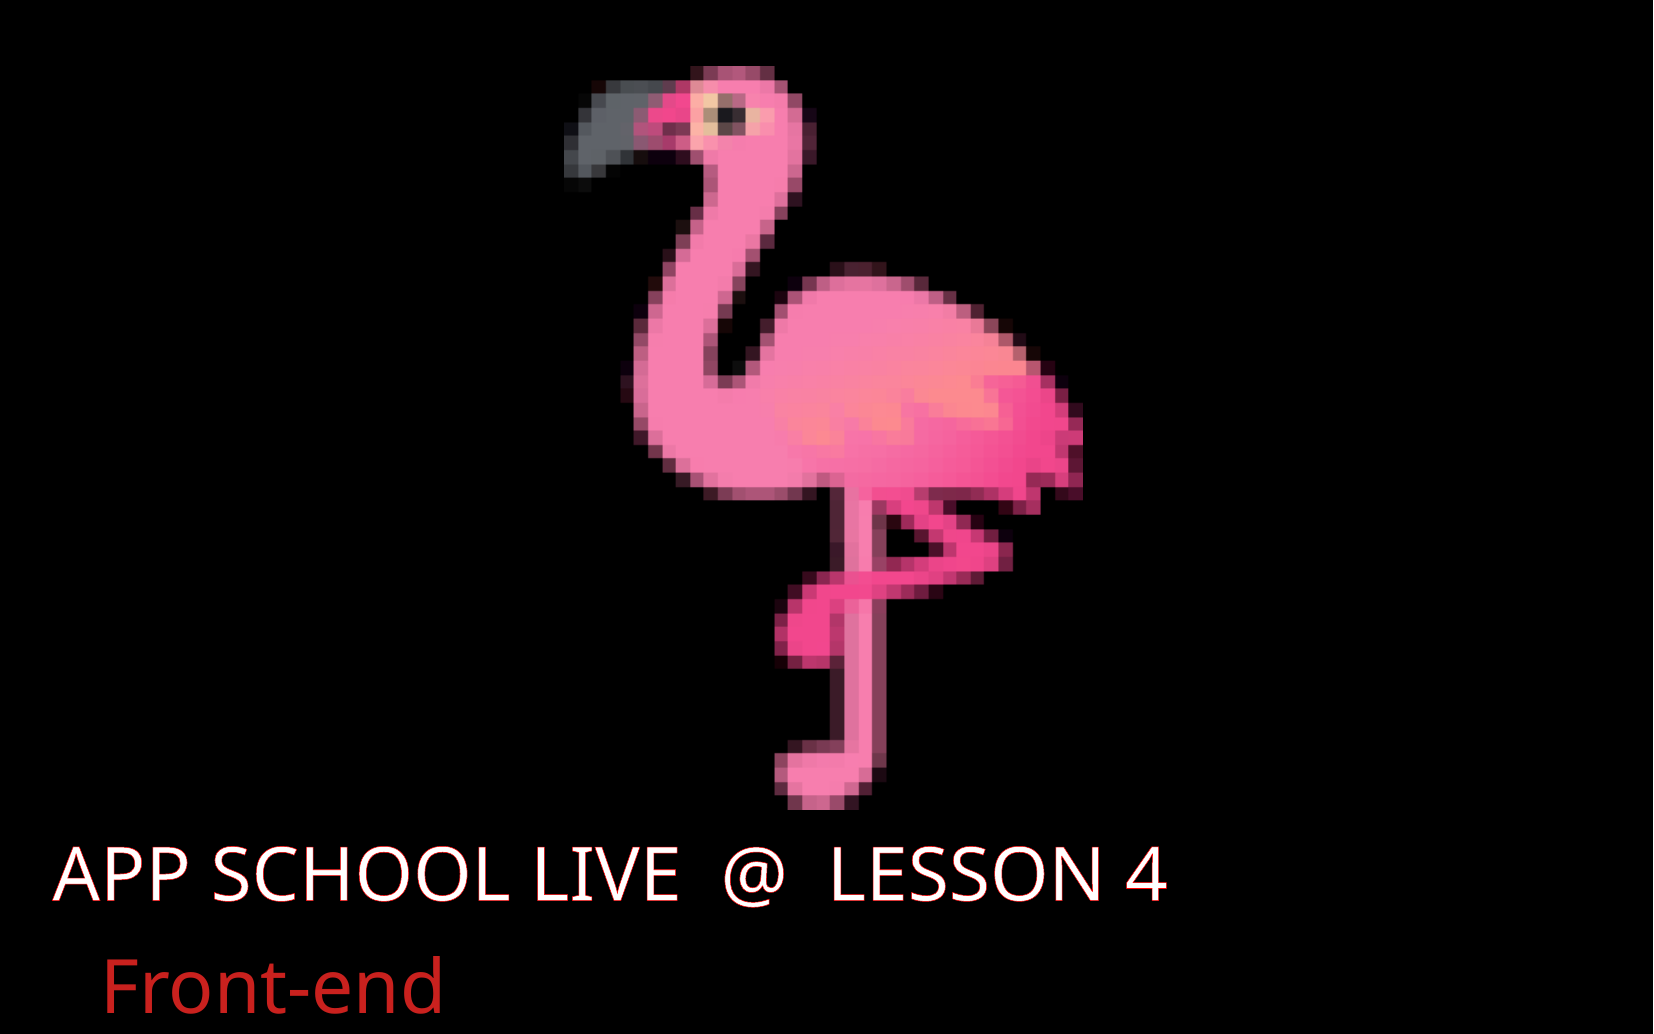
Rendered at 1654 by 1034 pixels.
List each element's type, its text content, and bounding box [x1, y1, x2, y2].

picture [564, 66, 1083, 810]
text_box APP SCHOOL LIVE @ LESSON 4 [37, 812, 1613, 903]
text_box AFront-end [37, 926, 1555, 1017]
